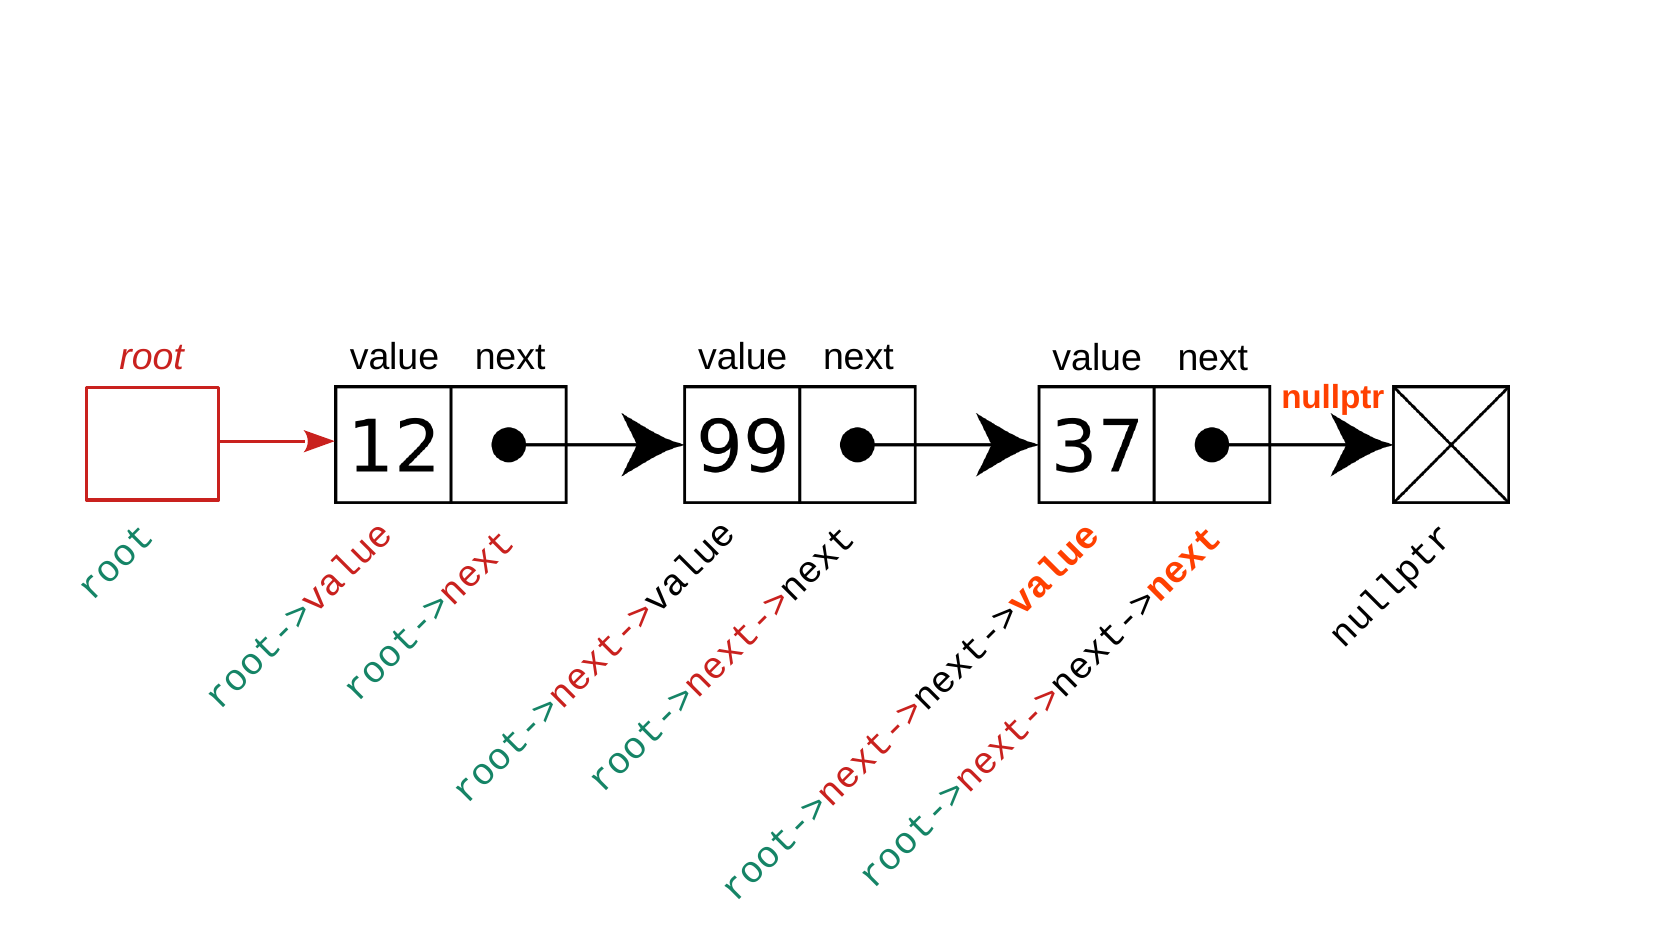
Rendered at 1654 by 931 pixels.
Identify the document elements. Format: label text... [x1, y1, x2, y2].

text_box root [68, 328, 236, 428]
text_box root->next->next [547, 485, 898, 836]
text_box next [1156, 328, 1269, 386]
text_box value [1037, 328, 1156, 386]
text_box value [683, 328, 802, 386]
text_box root->next->value [416, 485, 774, 843]
text_box root [0, 402, 278, 721]
text_box root->value [138, 455, 461, 778]
text_box nullptr [1231, 426, 1554, 748]
text_box next [454, 328, 567, 386]
text_box next [802, 328, 915, 386]
picture [334, 385, 1510, 504]
text_box root->next->next->next [818, 485, 1266, 931]
text_box root->next [268, 455, 591, 778]
text_box root->next->next->value [694, 496, 1129, 931]
text_box value [334, 328, 454, 386]
text_box nullptr [1244, 371, 1422, 441]
